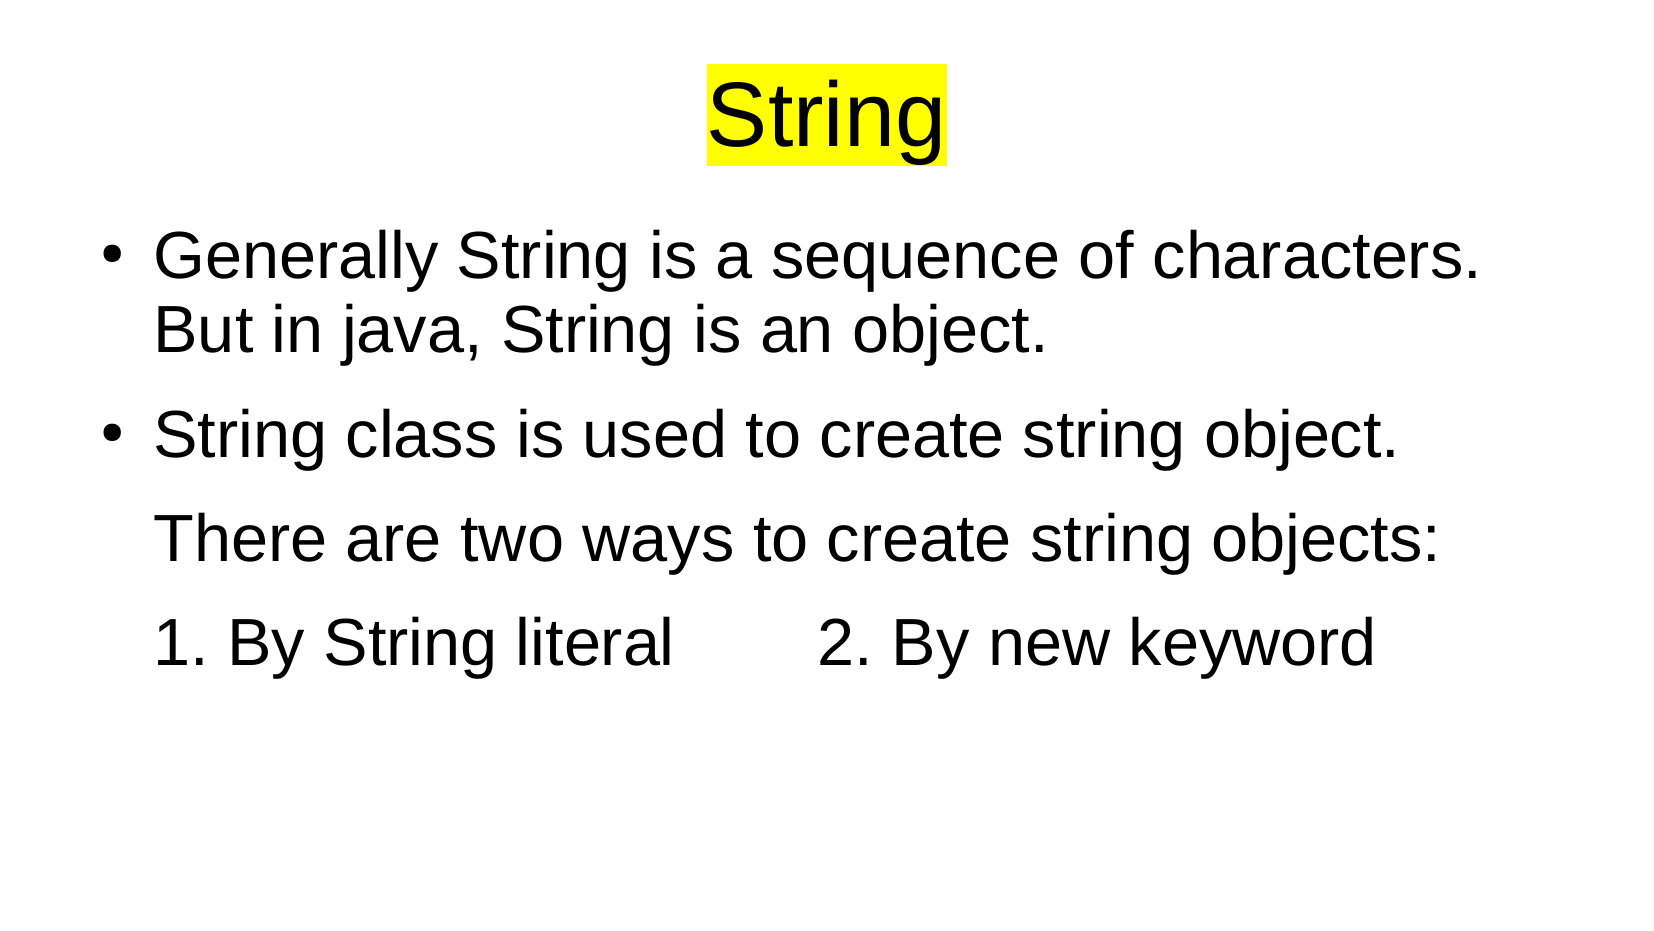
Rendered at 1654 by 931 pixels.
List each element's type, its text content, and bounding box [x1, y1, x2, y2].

list Generally String is a sequence of characters. But in java, String is an object. String class is used to create string object. There are two ways to create string objects: 1. By String literal 2. By new keyword [82, 217, 1571, 758]
title String [82, 37, 1571, 193]
